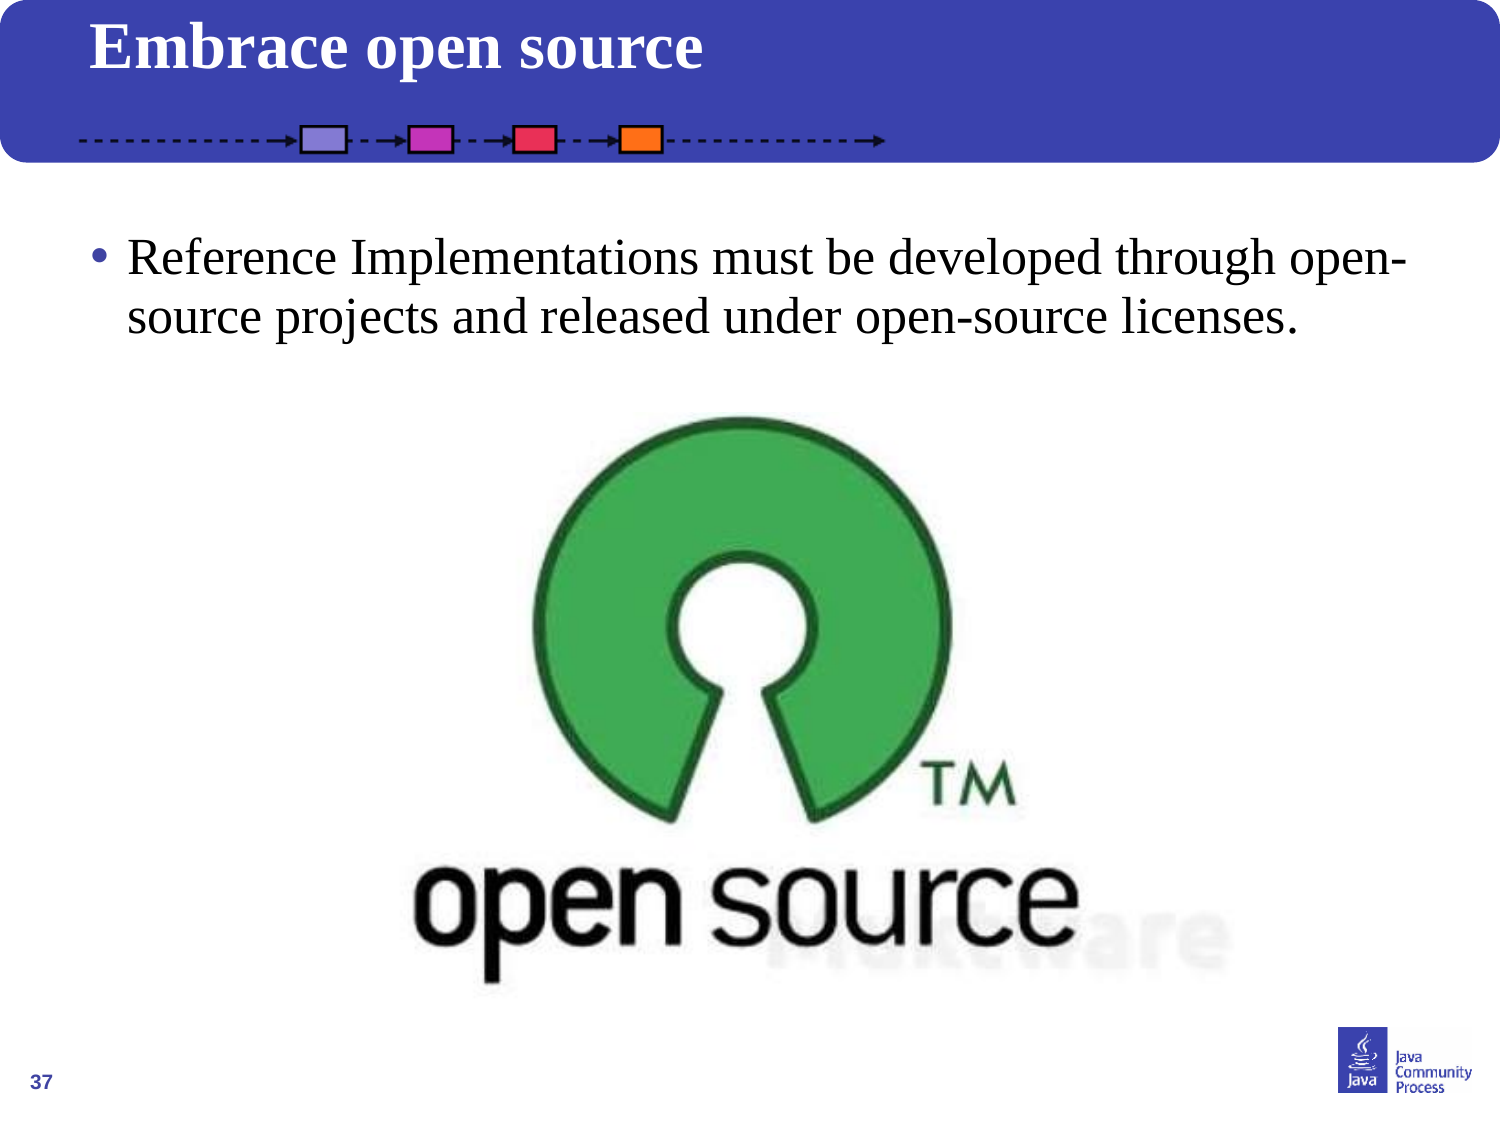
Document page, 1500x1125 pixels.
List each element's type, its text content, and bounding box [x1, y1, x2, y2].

picture [1337, 1026, 1472, 1093]
title Embrace open source [75, 0, 1391, 143]
picture [225, 412, 1286, 1013]
picture [70, 125, 897, 156]
list Reference Implementations must be developed through open-source projects and released under open-source licenses. [75, 219, 1425, 1061]
